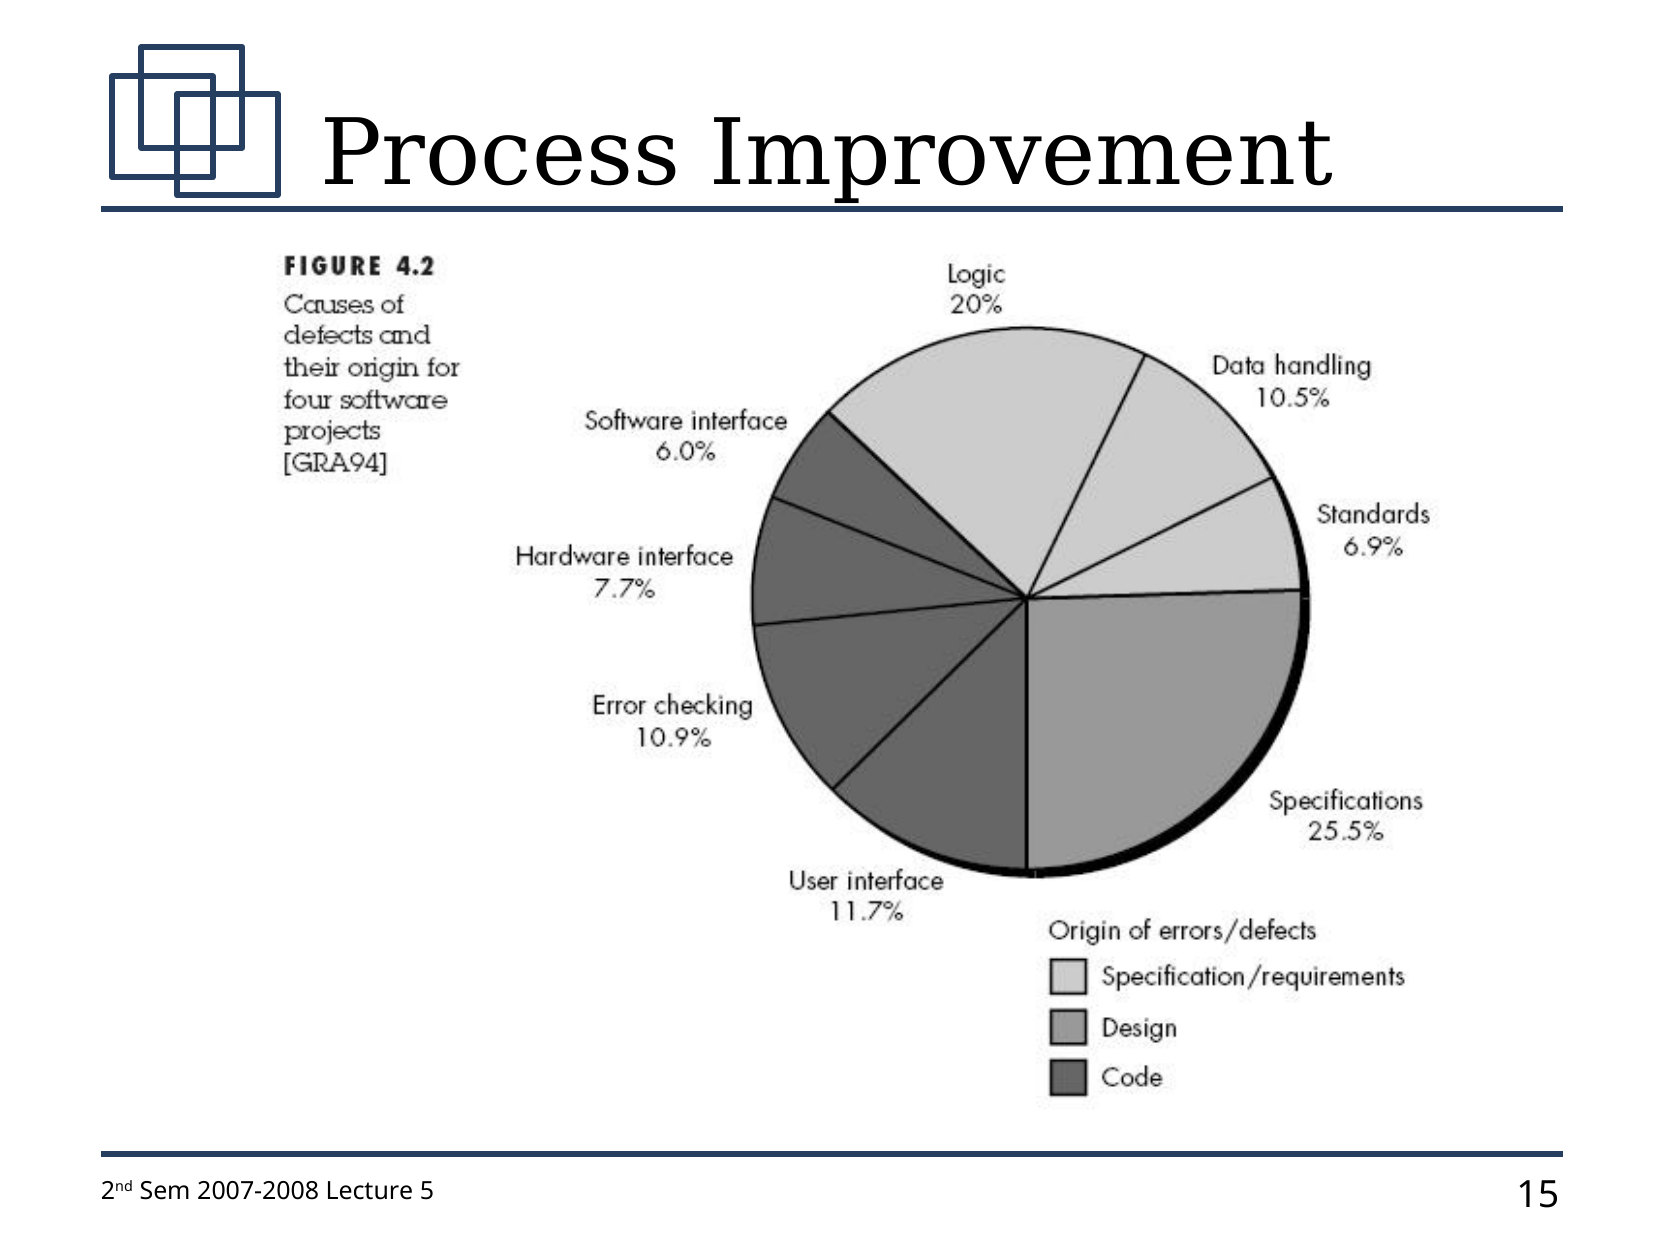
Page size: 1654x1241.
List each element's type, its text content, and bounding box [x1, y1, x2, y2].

title Process Improvement [82, 49, 1571, 257]
picture [262, 224, 1463, 1126]
